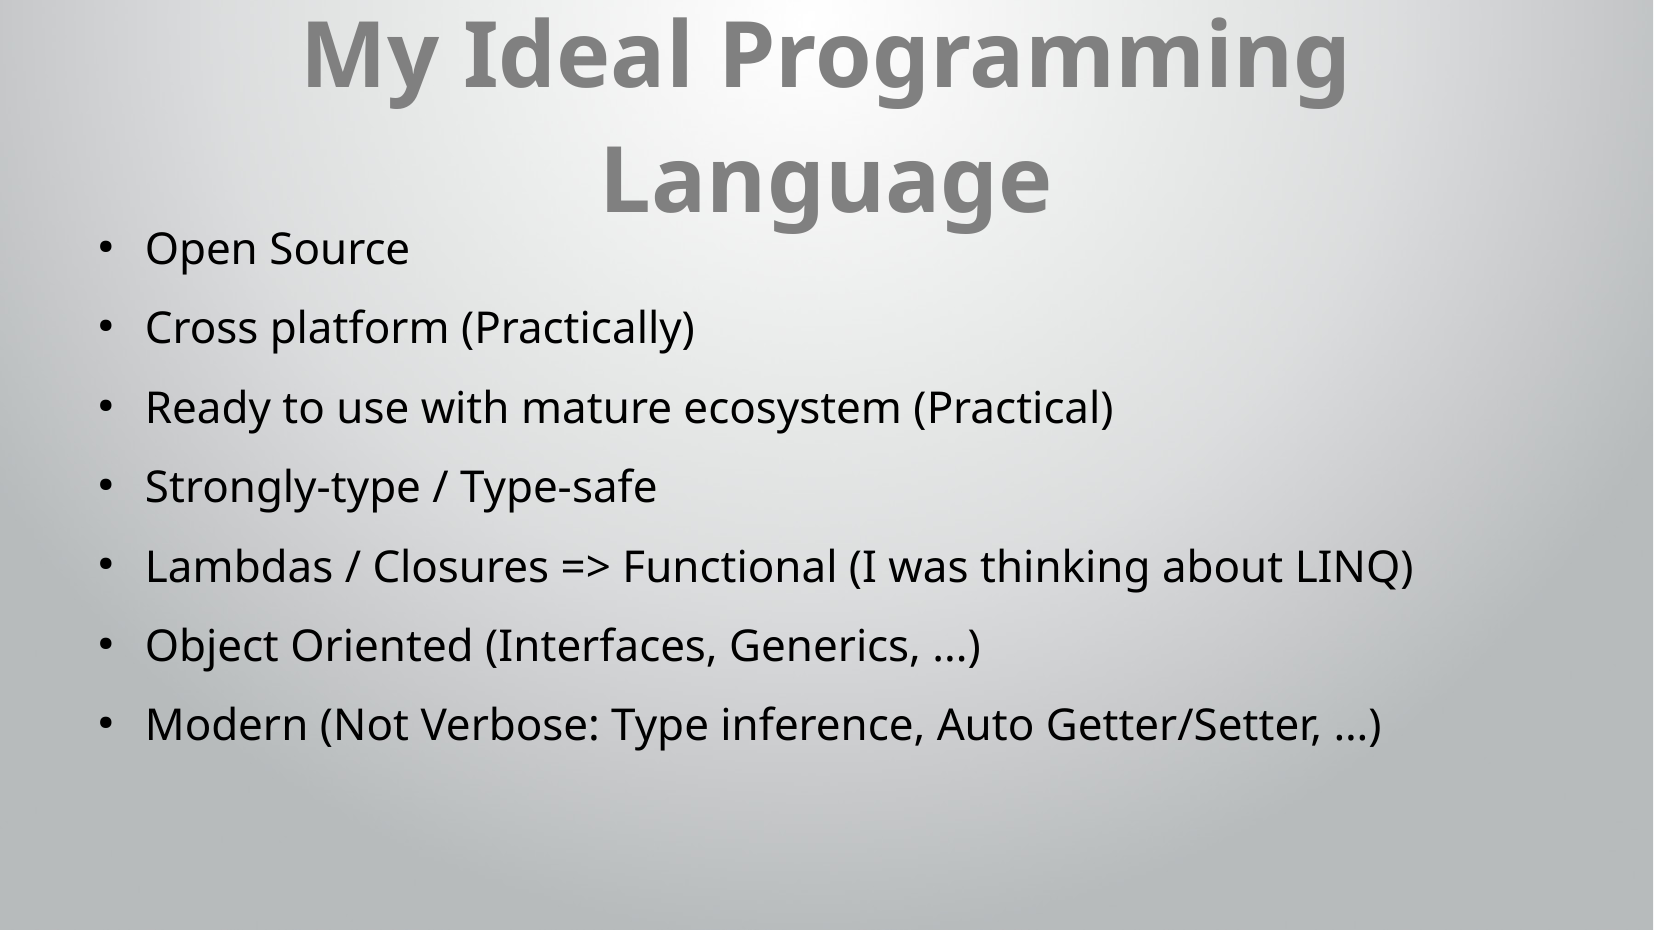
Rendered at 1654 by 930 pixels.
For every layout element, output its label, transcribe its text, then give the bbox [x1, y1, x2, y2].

picture [0, 0, 1654, 930]
title My Ideal Programming Language [82, 36, 1571, 193]
list Open Source Cross platform (Practically) Ready to use with mature ecosystem (Practical) Strongly-type / Type-safe Lambdas / Closures => Functional (I was thinking about LINQ) Object Oriented (Interfaces, Generics, ...) Modern (Not Verbose: Type inference, Auto Getter/Setter, …) [82, 217, 1571, 757]
